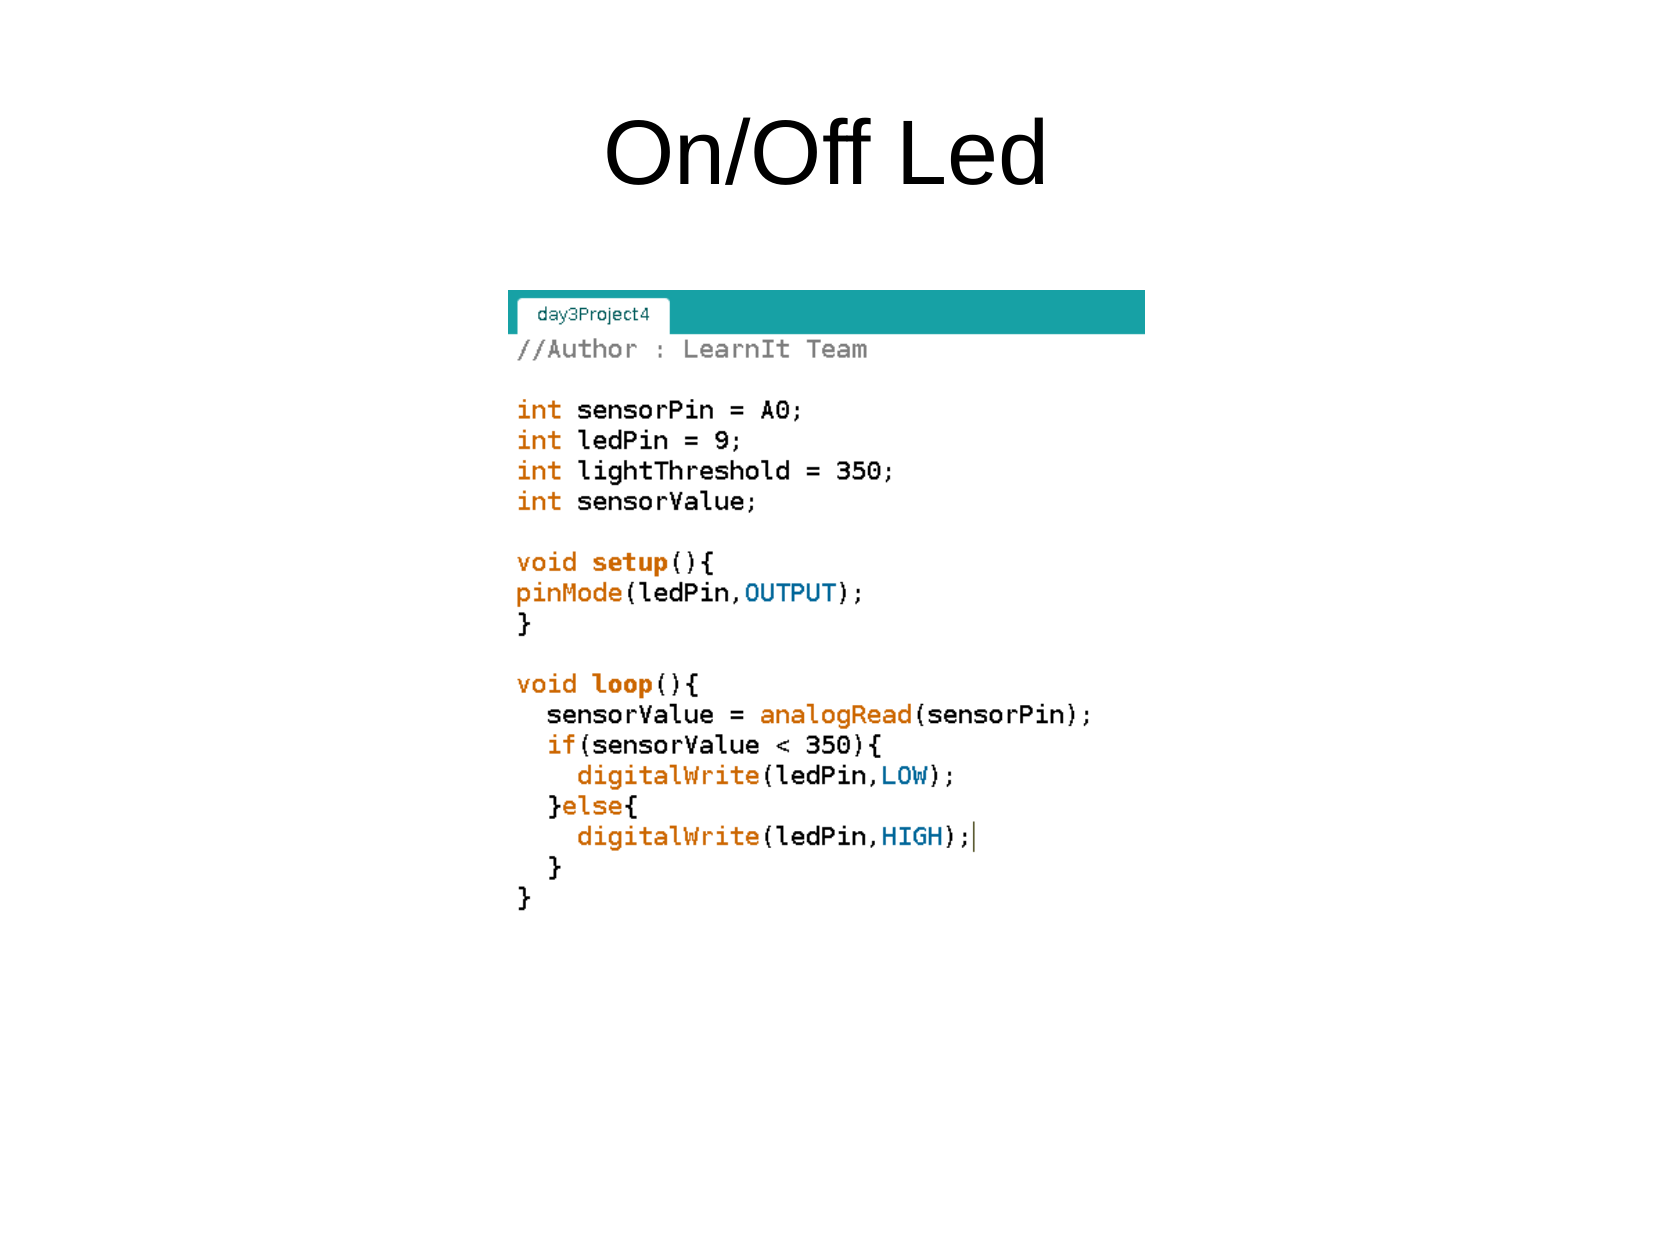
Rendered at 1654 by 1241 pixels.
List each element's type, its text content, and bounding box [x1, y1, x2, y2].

title On/Off Led [82, 49, 1571, 257]
picture [508, 290, 1145, 1010]
